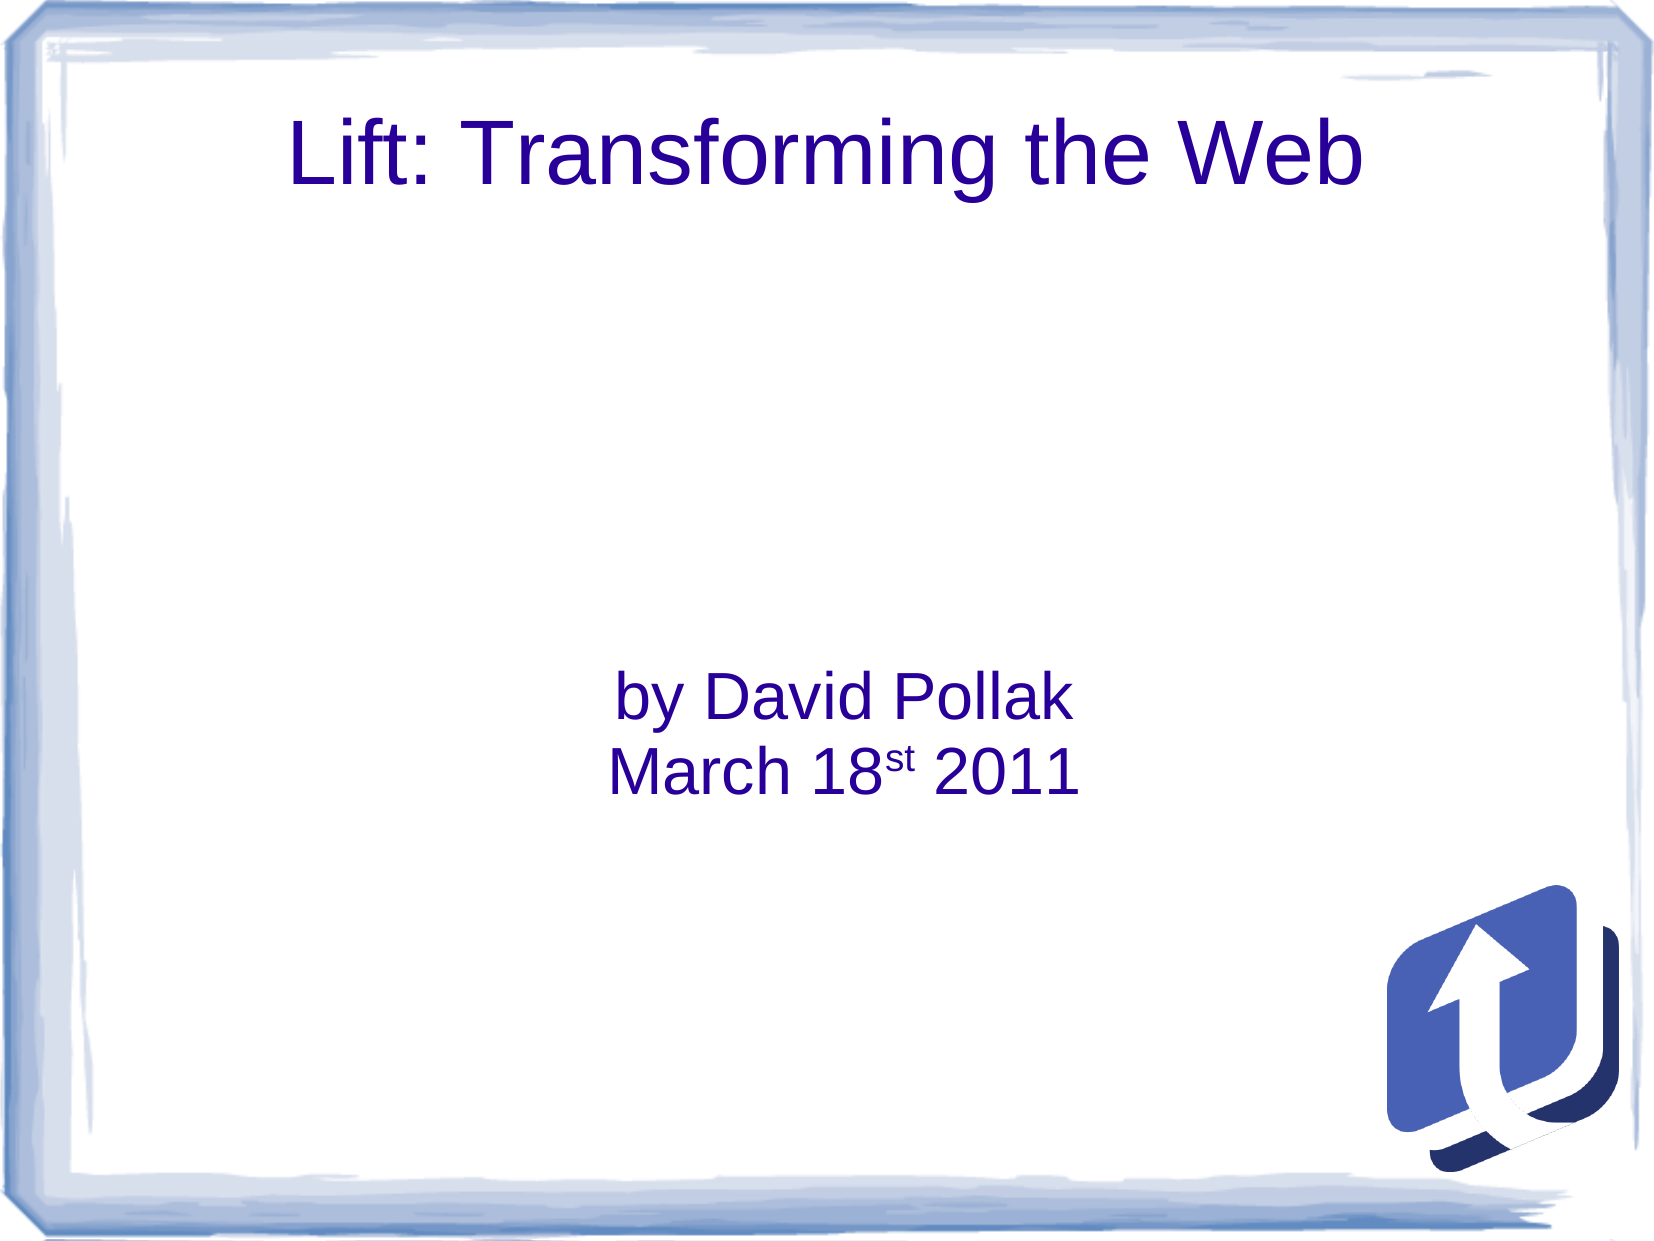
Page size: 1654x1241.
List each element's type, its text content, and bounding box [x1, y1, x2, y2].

title Lift: Transforming the Web [82, 49, 1571, 257]
picture [0, 0, 1654, 1241]
subtitle by David Pollak March 18st 2011 [118, 332, 1571, 1136]
